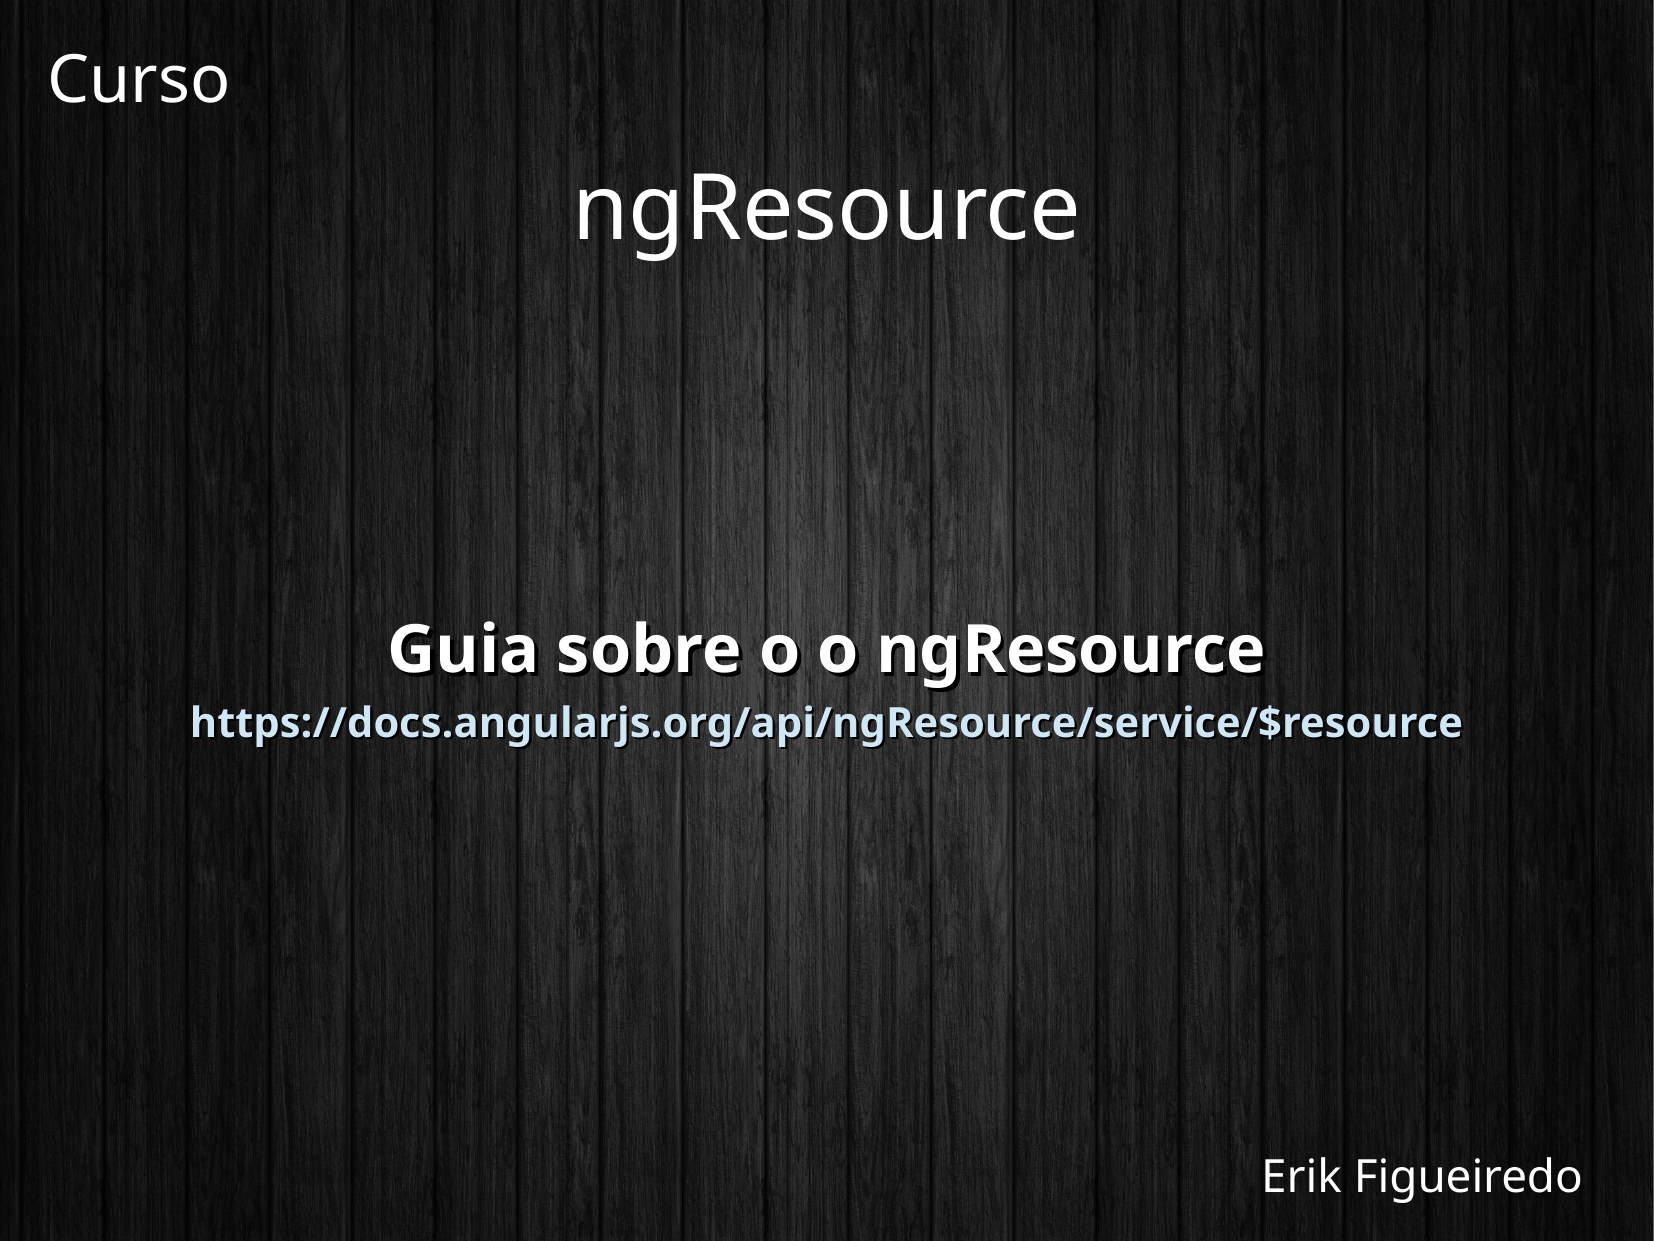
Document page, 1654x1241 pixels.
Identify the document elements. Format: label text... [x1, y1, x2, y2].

text_box Curso [47, 35, 1087, 119]
list Guia sobre o o ngResource https://docs.angularjs.org/api/ngResource/service/$resource [83, 311, 1572, 1131]
title ngResource [83, 129, 1572, 278]
picture [0, 0, 1654, 1241]
text_box Erik Figueiredo [768, 1133, 1596, 1217]
